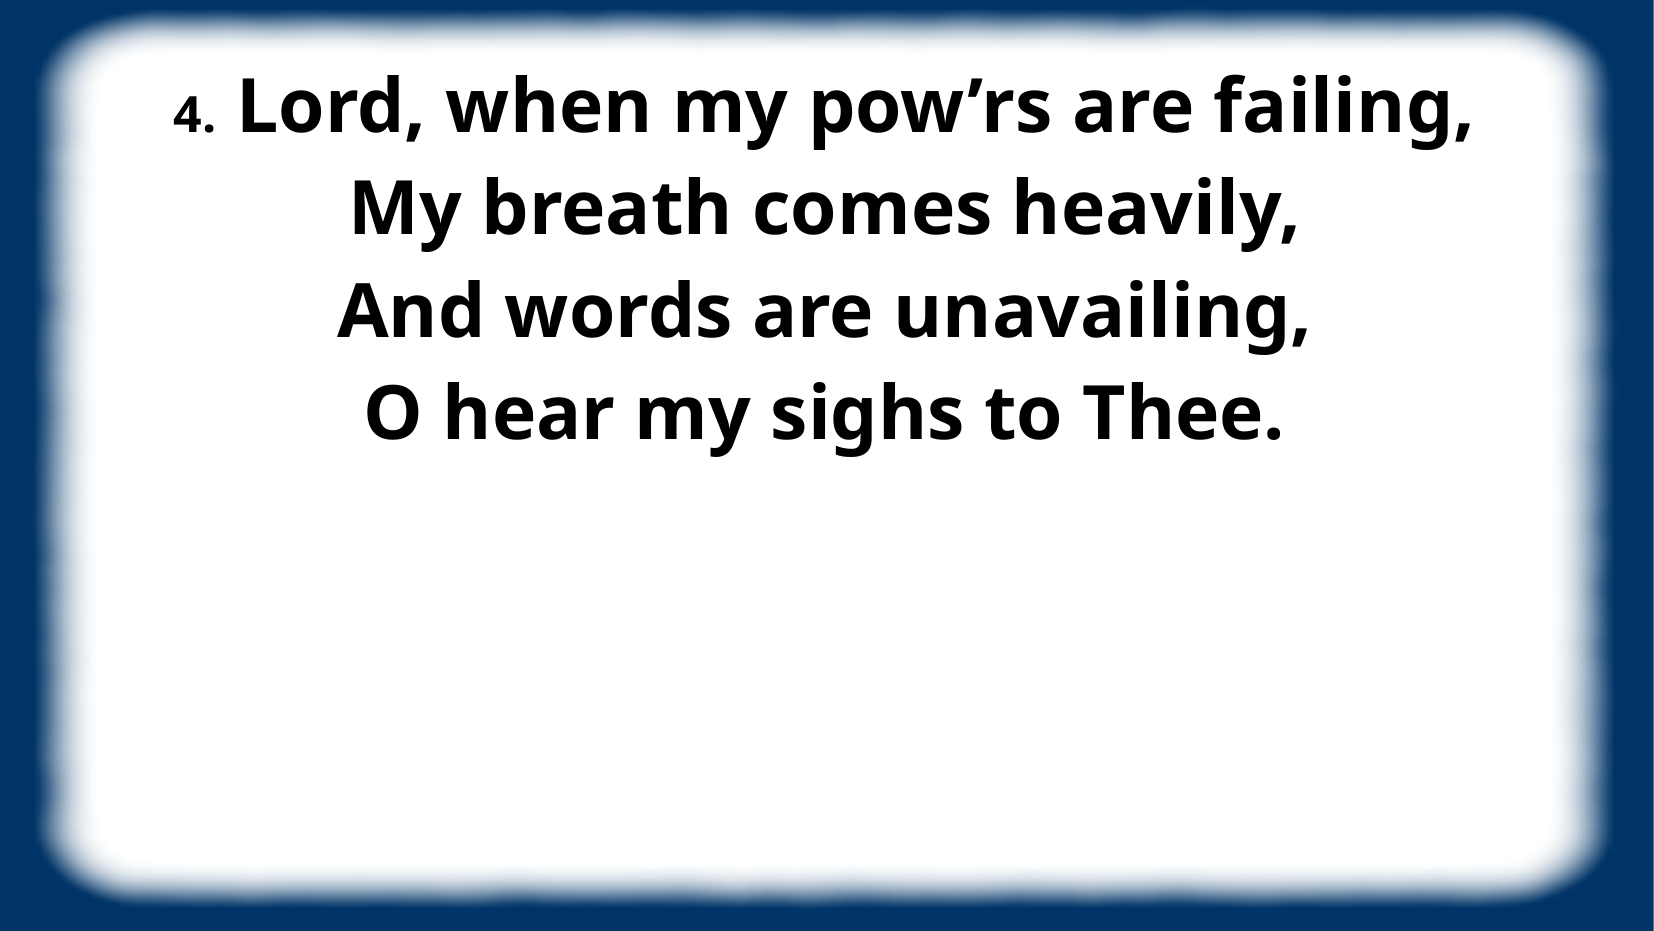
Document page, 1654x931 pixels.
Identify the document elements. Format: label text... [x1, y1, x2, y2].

picture [0, 0, 1654, 931]
text_box 4. Lord, when my pow’rs are failing, My breath comes heavily, And words are unavailing, O hear my sighs to Thee. [120, 45, 1531, 460]
